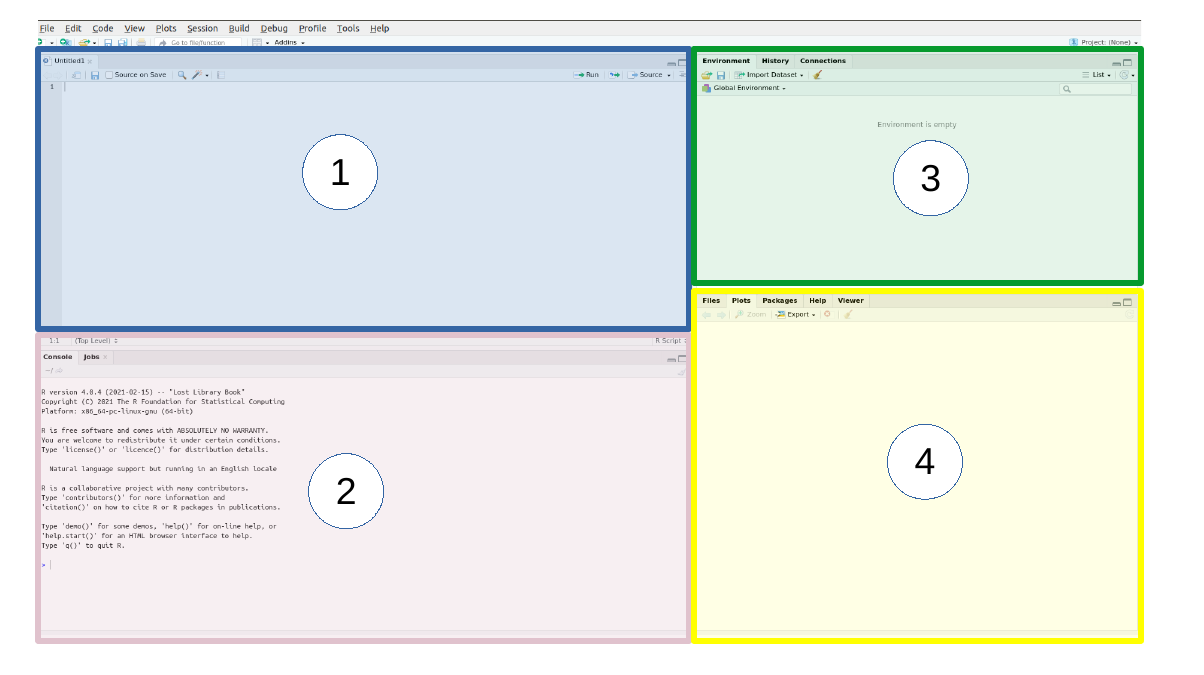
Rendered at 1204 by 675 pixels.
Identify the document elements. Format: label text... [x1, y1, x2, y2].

text_box [693, 48, 1142, 283]
text_box 4 [887, 424, 963, 500]
text_box 2 [308, 453, 384, 529]
text_box 1 [302, 134, 378, 210]
text_box 3 [893, 140, 969, 216]
text_box [38, 335, 690, 641]
picture [38, 20, 1142, 635]
text_box [38, 48, 690, 330]
text_box [693, 290, 1142, 641]
